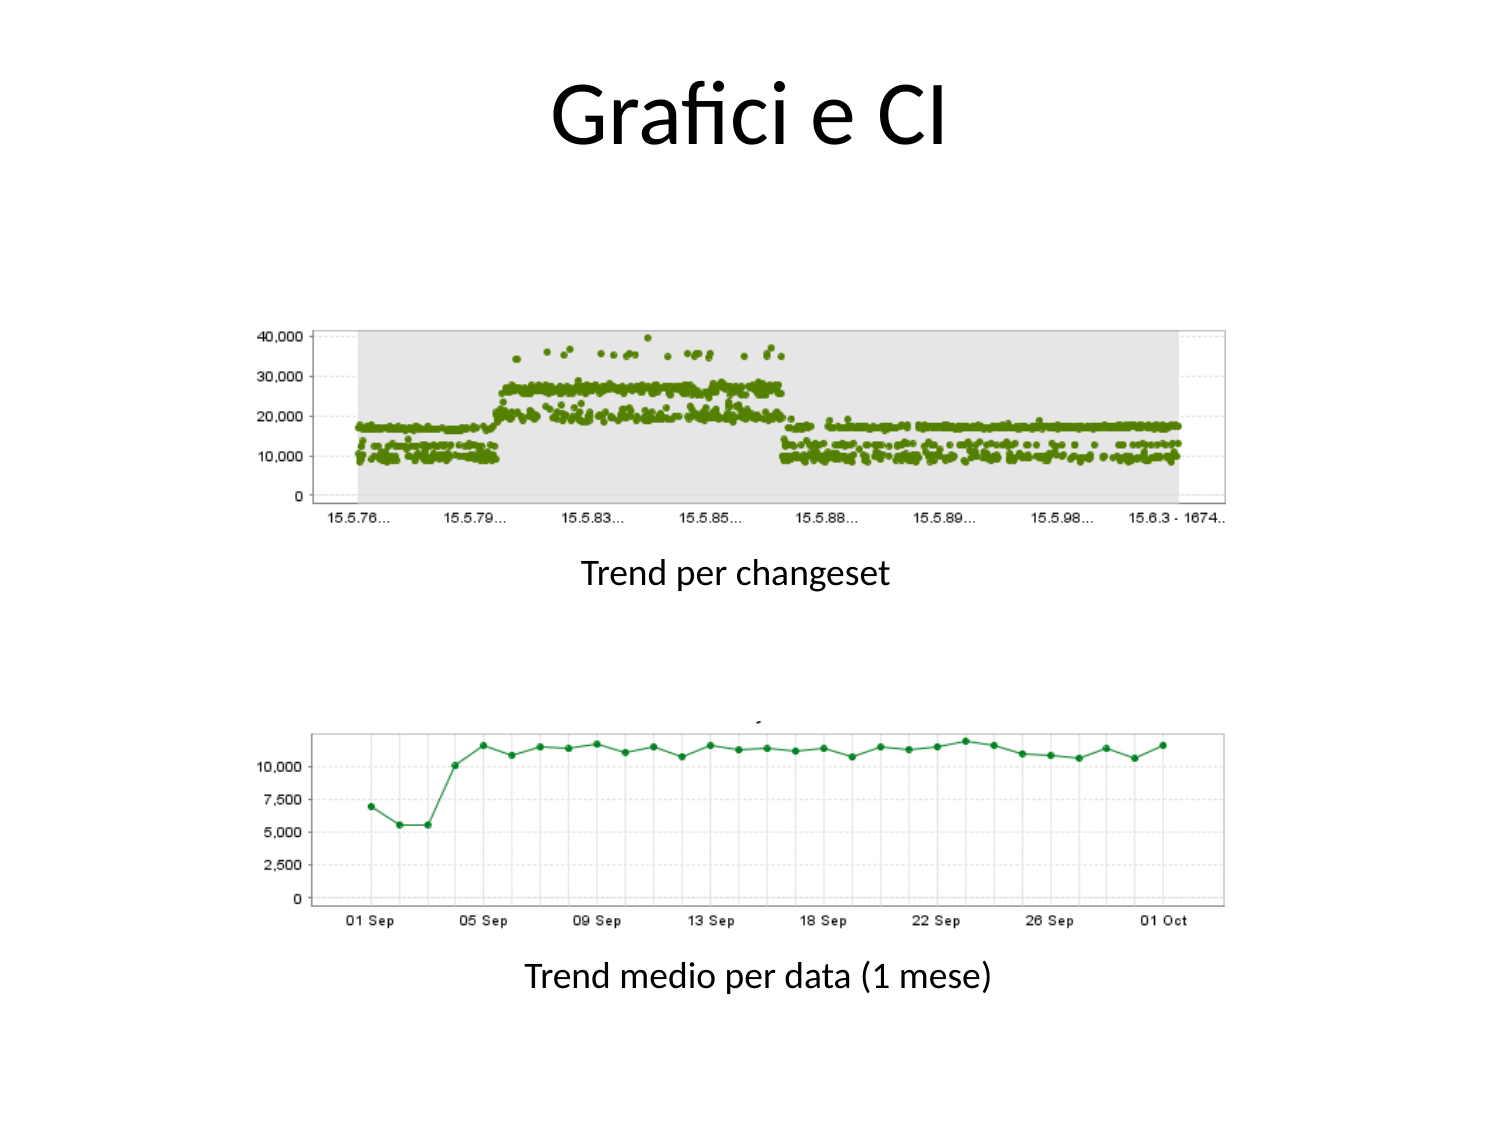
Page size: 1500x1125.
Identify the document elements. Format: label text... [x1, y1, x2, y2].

picture [246, 721, 1242, 945]
title Grafici e CI [75, 45, 1426, 233]
picture [246, 326, 1226, 530]
text_box Trend medio per data (1 mese) [268, 944, 1249, 1004]
text_box Trend per changeset [246, 541, 1226, 601]
